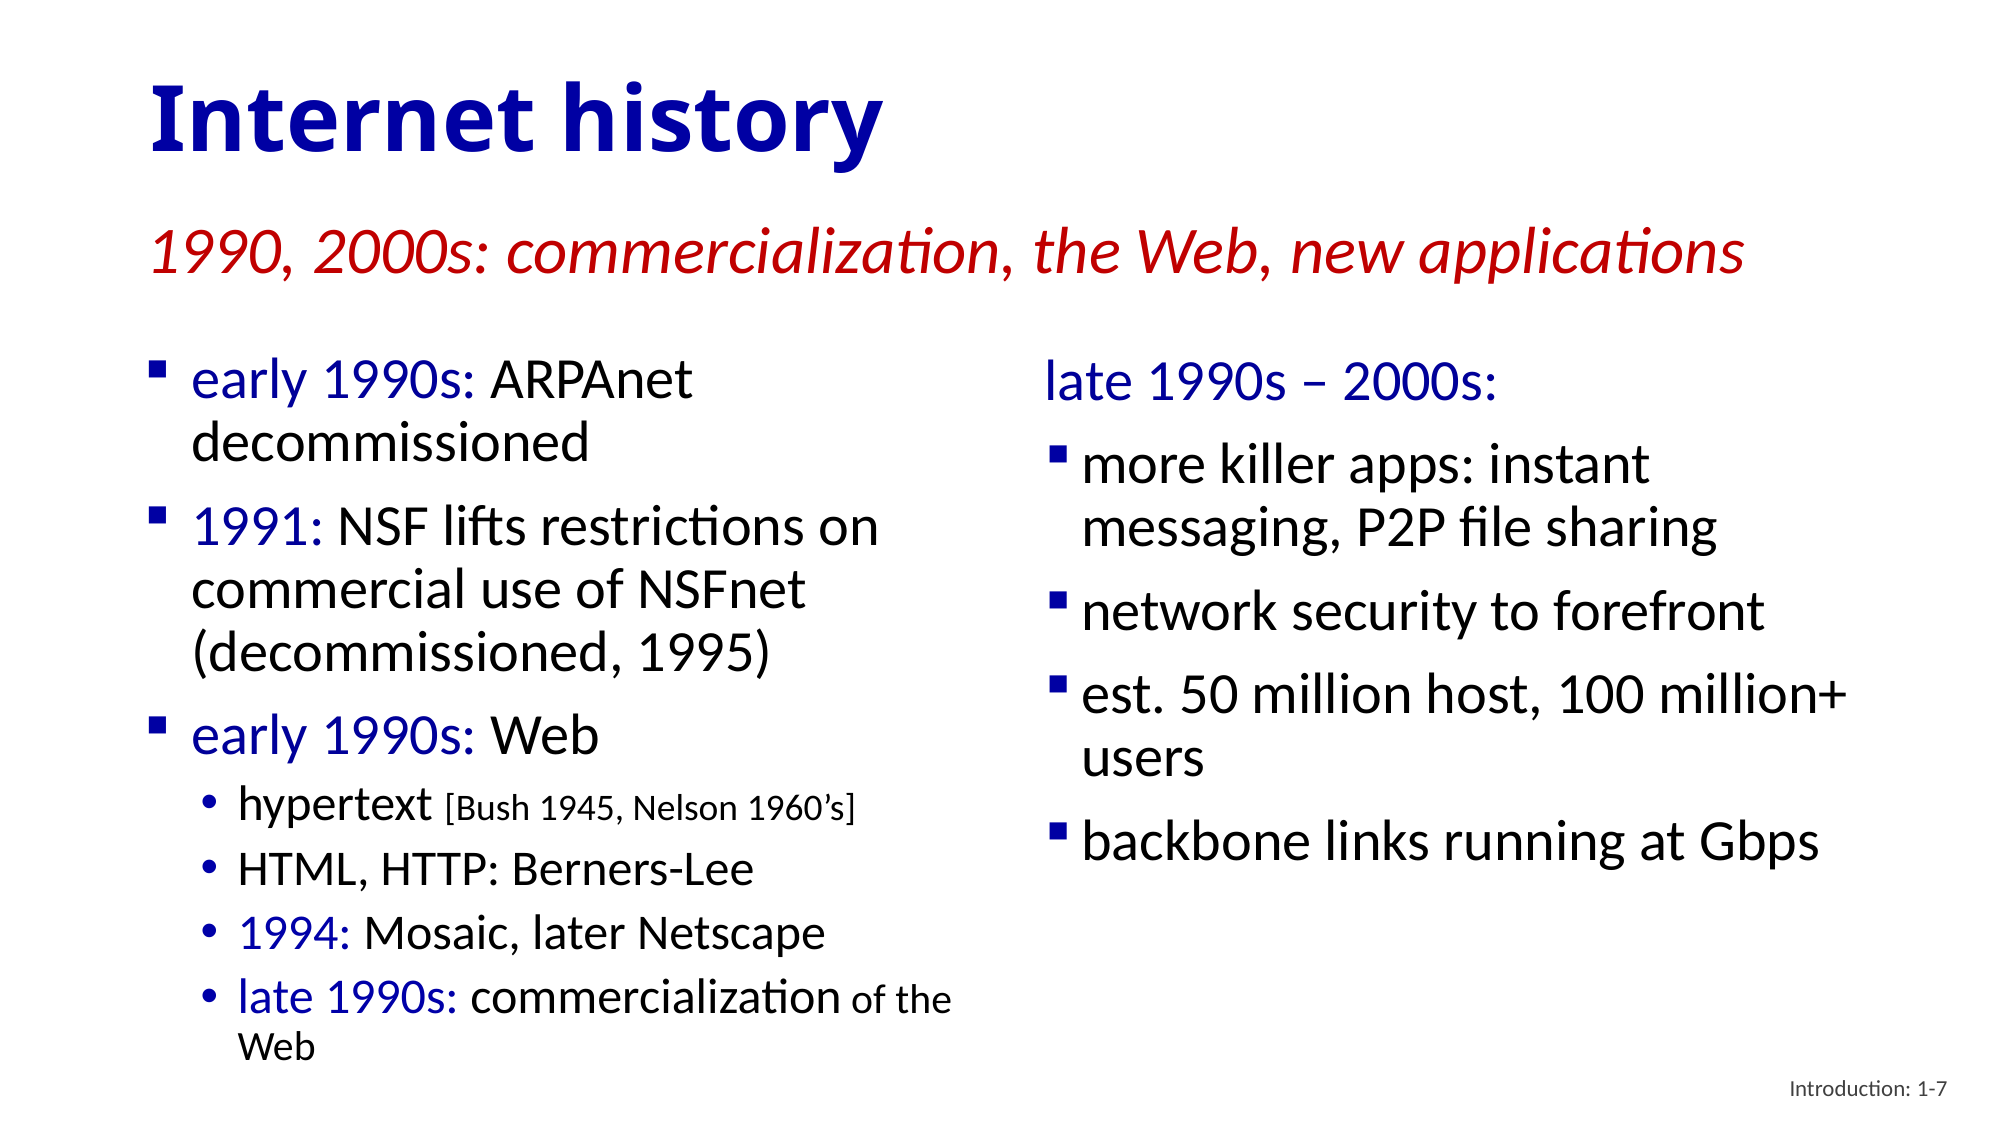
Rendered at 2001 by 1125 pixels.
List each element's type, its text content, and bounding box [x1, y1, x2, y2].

text_box early 1990s: ARPAnet decommissioned 1991: NSF lifts restrictions on commercial use of NSFnet (decommissioned, 1995) early 1990s: Web hypertext [Bush 1945, Nelson 1960’s] HTML, HTTP: Berners-Lee 1994: Mosaic, later Netscape late 1990s: commercialization of the Web [129, 341, 1045, 1115]
text_box late 1990s – 2000s: more killer apps: instant messaging, P2P file sharing network security to forefront est. 50 million host, 100 million+ users backbone links running at Gbps [1008, 342, 1924, 1055]
slide_number Introduction: 1-<numero> [1512, 1056, 1963, 1117]
text_box 1990, 2000s: commercialization, the Web, new applications [131, 199, 1762, 295]
title Internet history [135, 47, 1861, 195]
